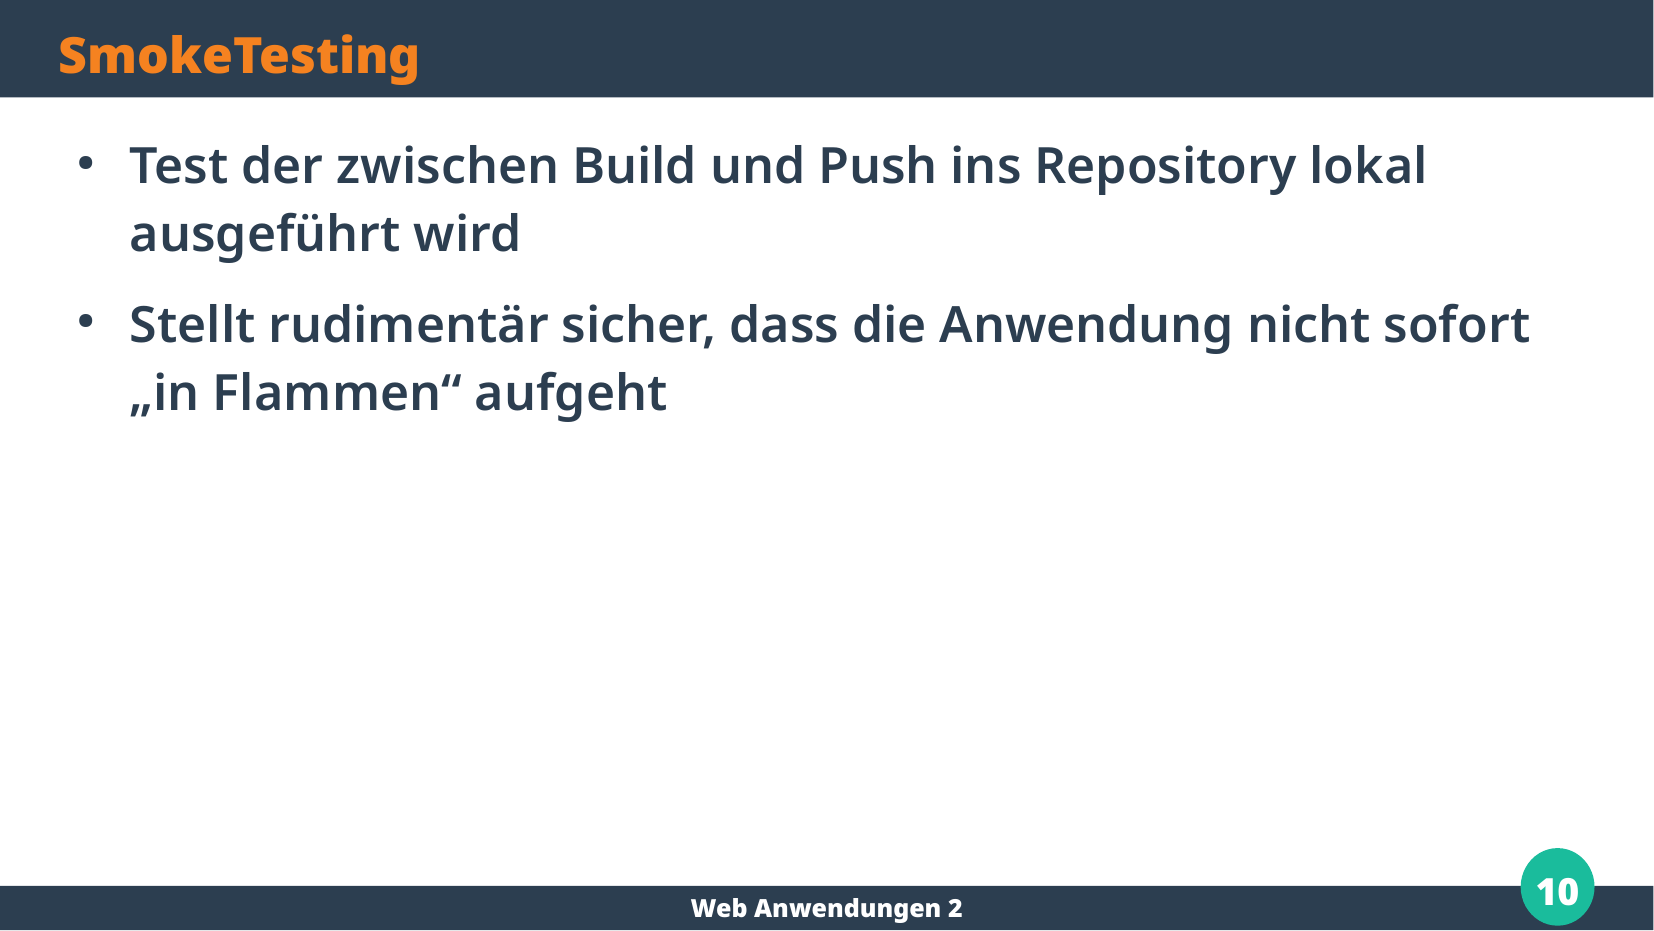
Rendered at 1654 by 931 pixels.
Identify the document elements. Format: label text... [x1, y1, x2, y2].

title SmokeTesting [59, 8, 1595, 89]
list Test der zwischen Build und Push ins Repository lokal ausgeführt wird Stellt rudimentär sicher, dass die Anwendung nicht sofort „in Flammen“ aufgeht [59, 129, 1595, 864]
